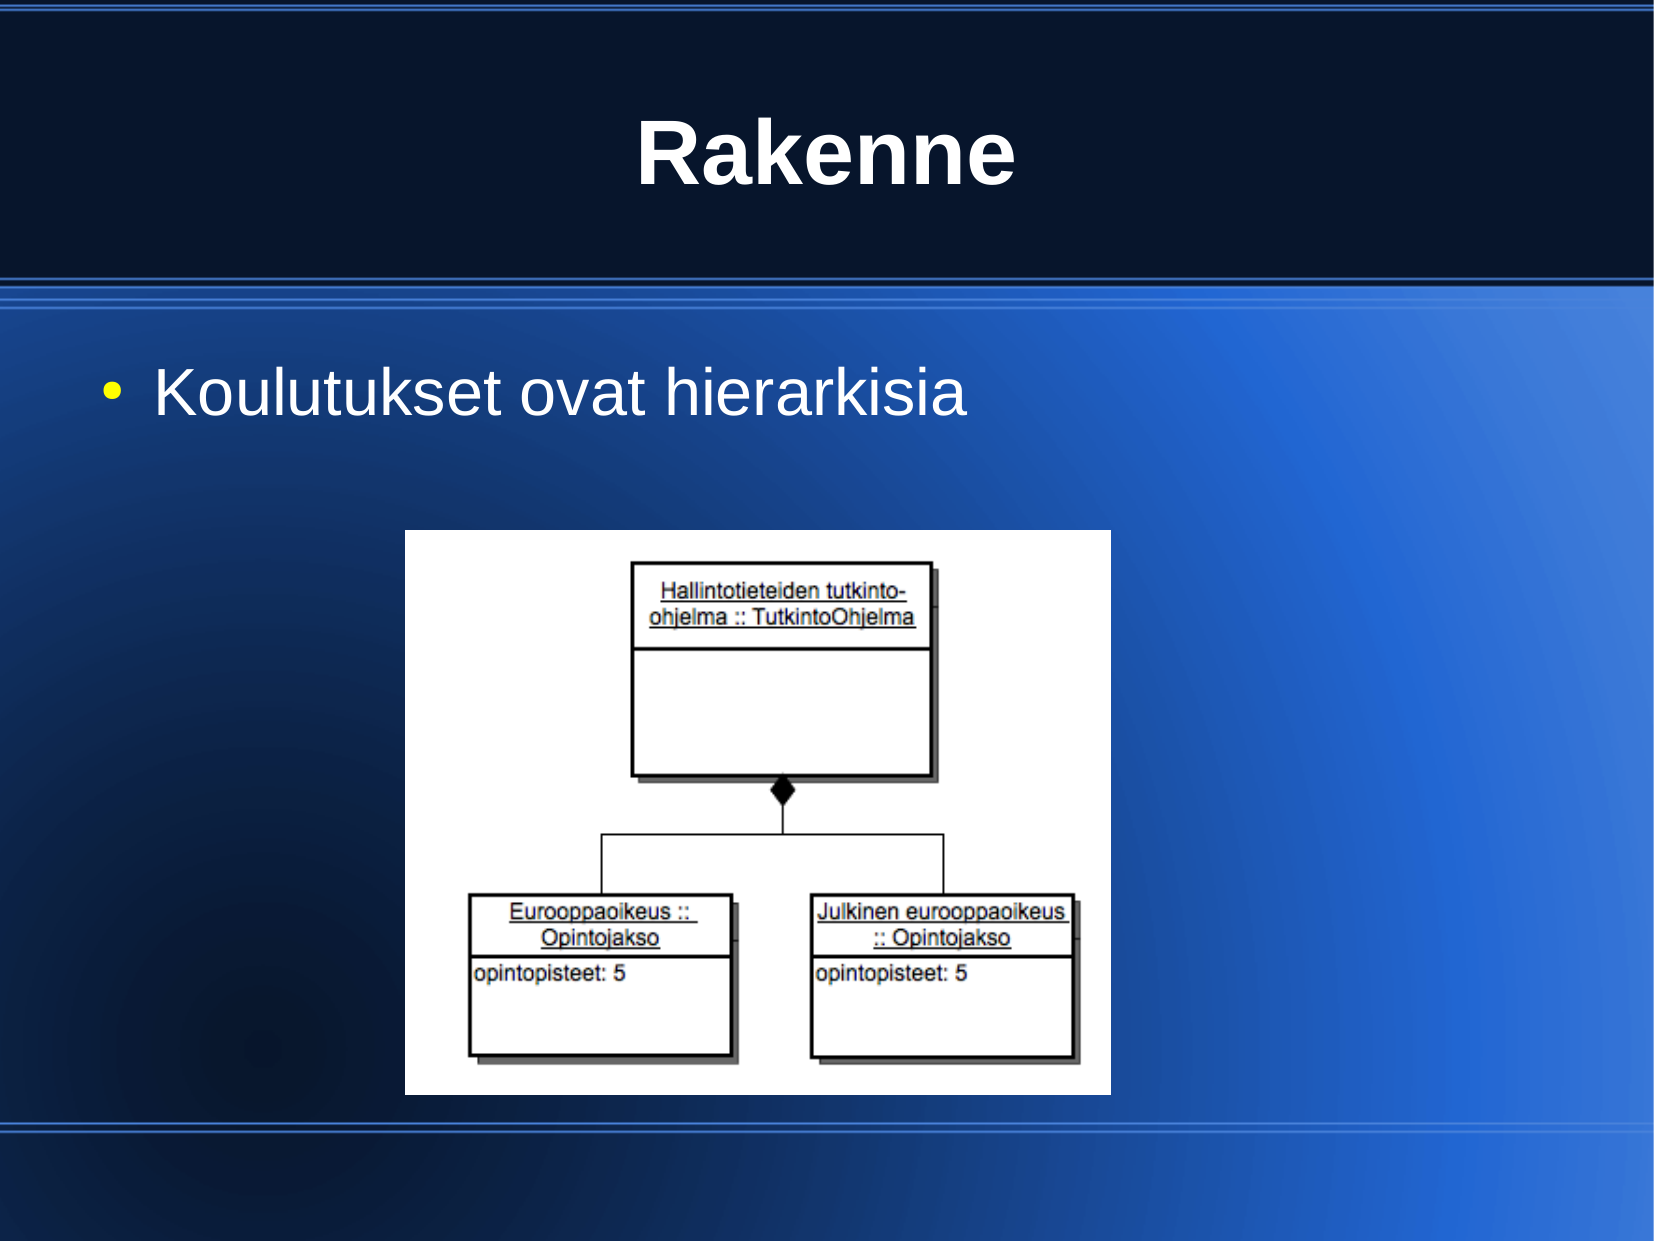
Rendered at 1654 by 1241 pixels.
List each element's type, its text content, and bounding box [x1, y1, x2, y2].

picture [0, 0, 1654, 1241]
title Rakenne [82, 49, 1571, 257]
list Koulutukset ovat hierarkisia [82, 355, 1571, 1058]
